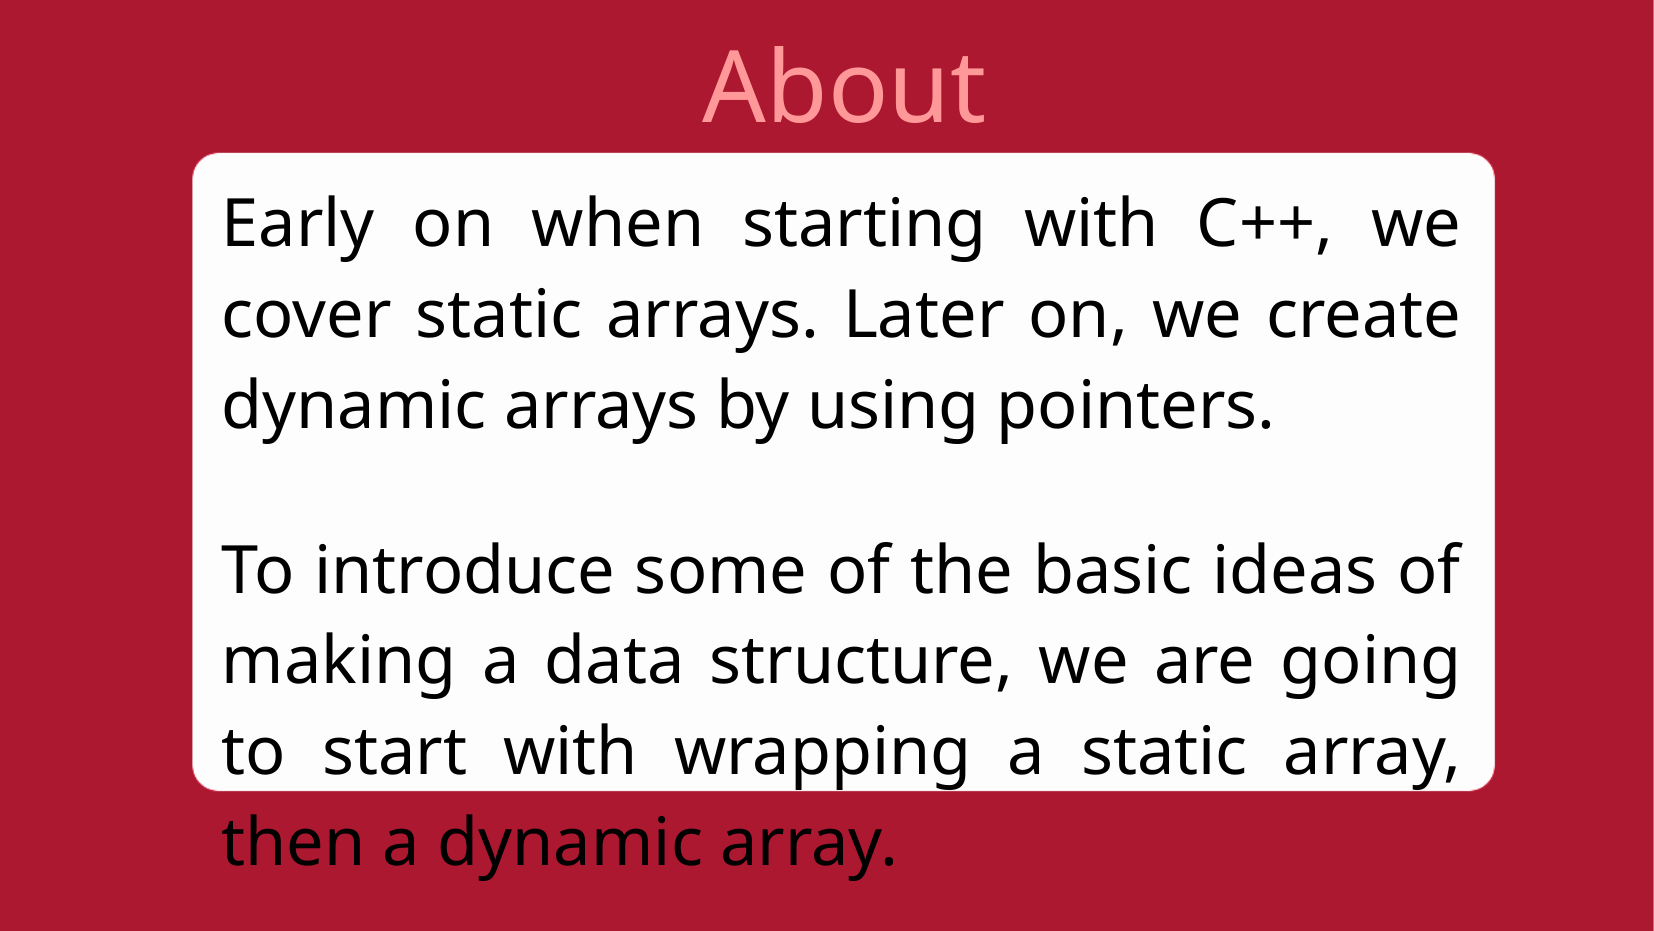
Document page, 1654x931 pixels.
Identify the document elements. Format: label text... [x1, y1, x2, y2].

title About [193, 19, 1496, 148]
picture [0, 0, 1654, 931]
text_box Early on when starting with C++, we cover static arrays. Later on, we create dynamic arrays by using pointers. To introduce some of the basic ideas of making a data structure, we are going to start with wrapping a static array, then a dynamic array. [221, 175, 1463, 768]
